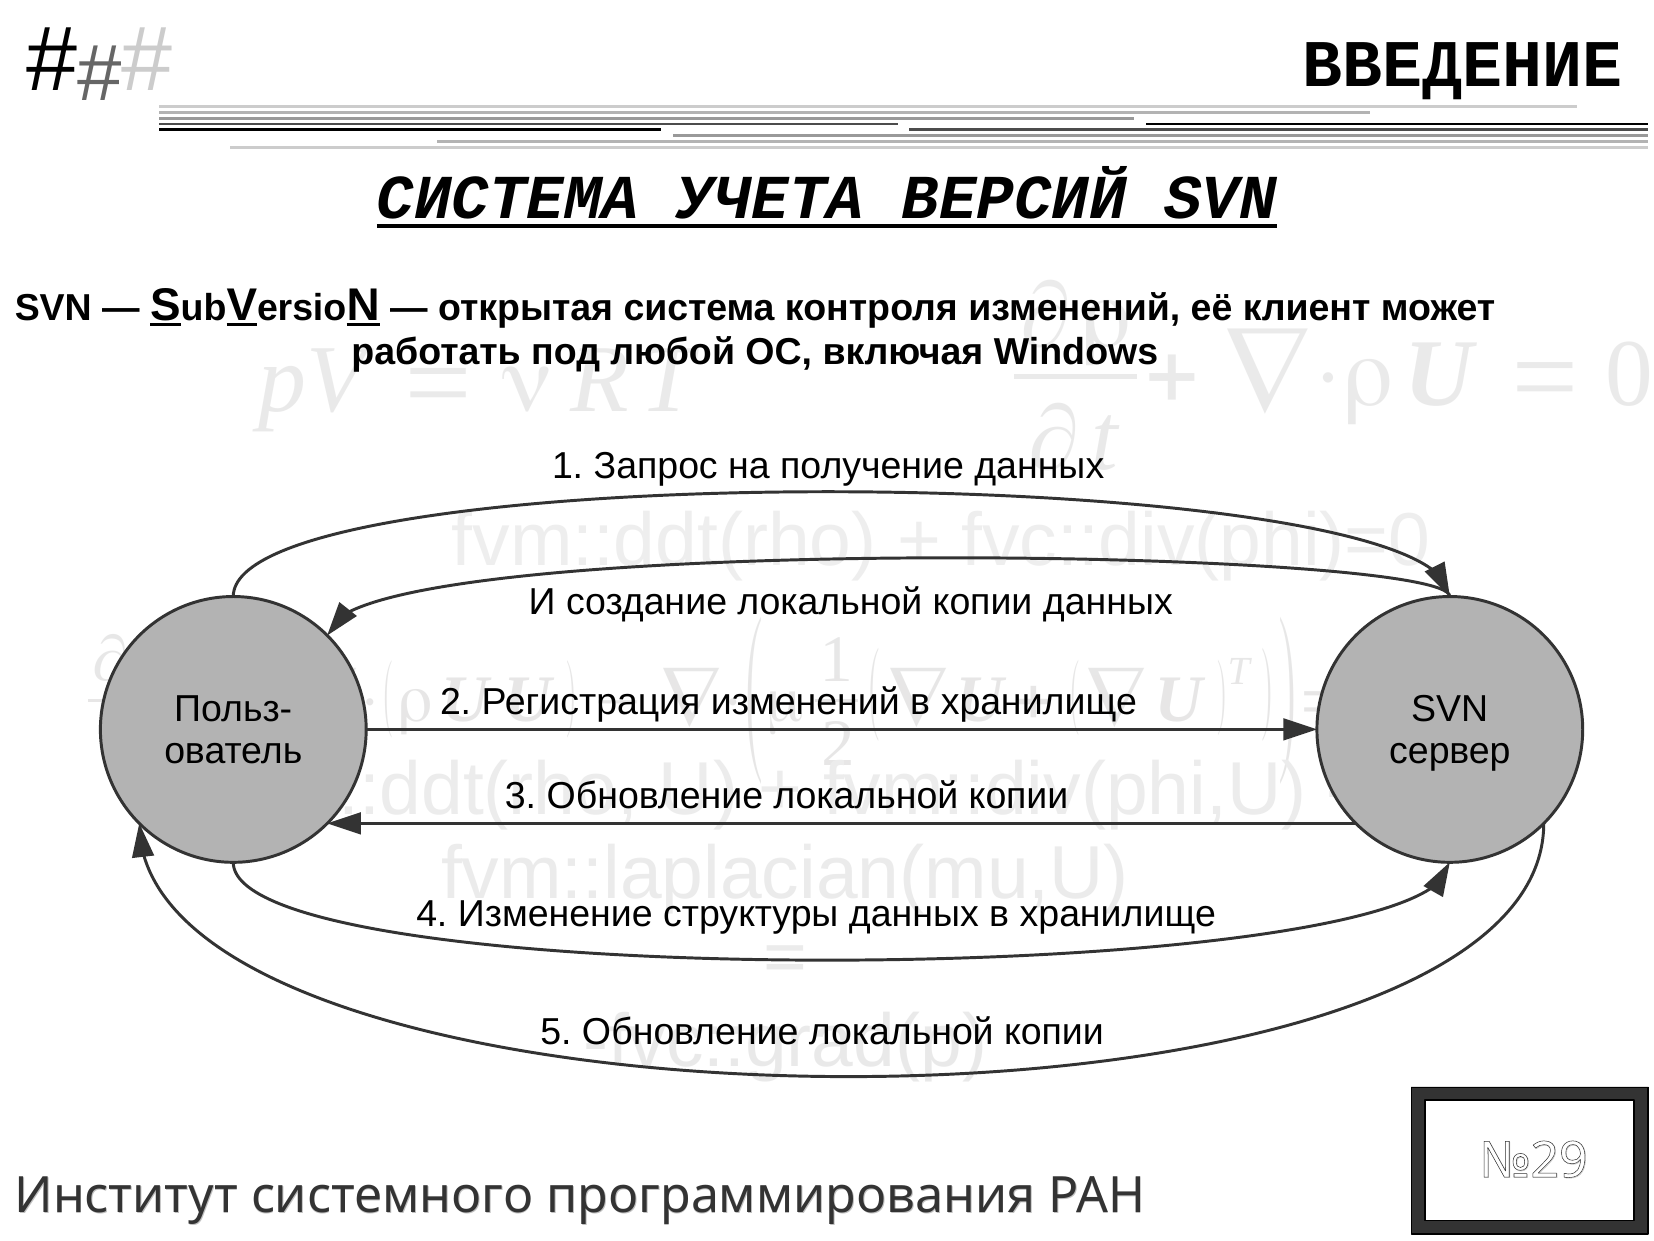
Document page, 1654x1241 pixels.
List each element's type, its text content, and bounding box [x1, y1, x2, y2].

text_box 5. Обновление локальной копии [525, 1003, 1120, 1061]
text_box 3. Обновление локальной копии [490, 767, 1085, 824]
text_box 4. Изменение структуры данных в хранилище [401, 885, 1231, 942]
title СИСТЕМА УЧЕТА ВЕРСИЙ SVN [0, 147, 1654, 257]
text_box 1. Запрос на получение данных [537, 437, 1119, 494]
text_box И создание локальной копии данных [513, 572, 1189, 630]
text_box SVN — SubVersioN — открытая система контроля изменений, её клиент может работать под любой ОС, включая Windows [0, 271, 1654, 380]
text_box Польз- ователь [100, 596, 367, 863]
text_box 2. Регистрация изменений в хранилище [425, 673, 1152, 731]
text_box SVN сервер [1316, 596, 1583, 863]
